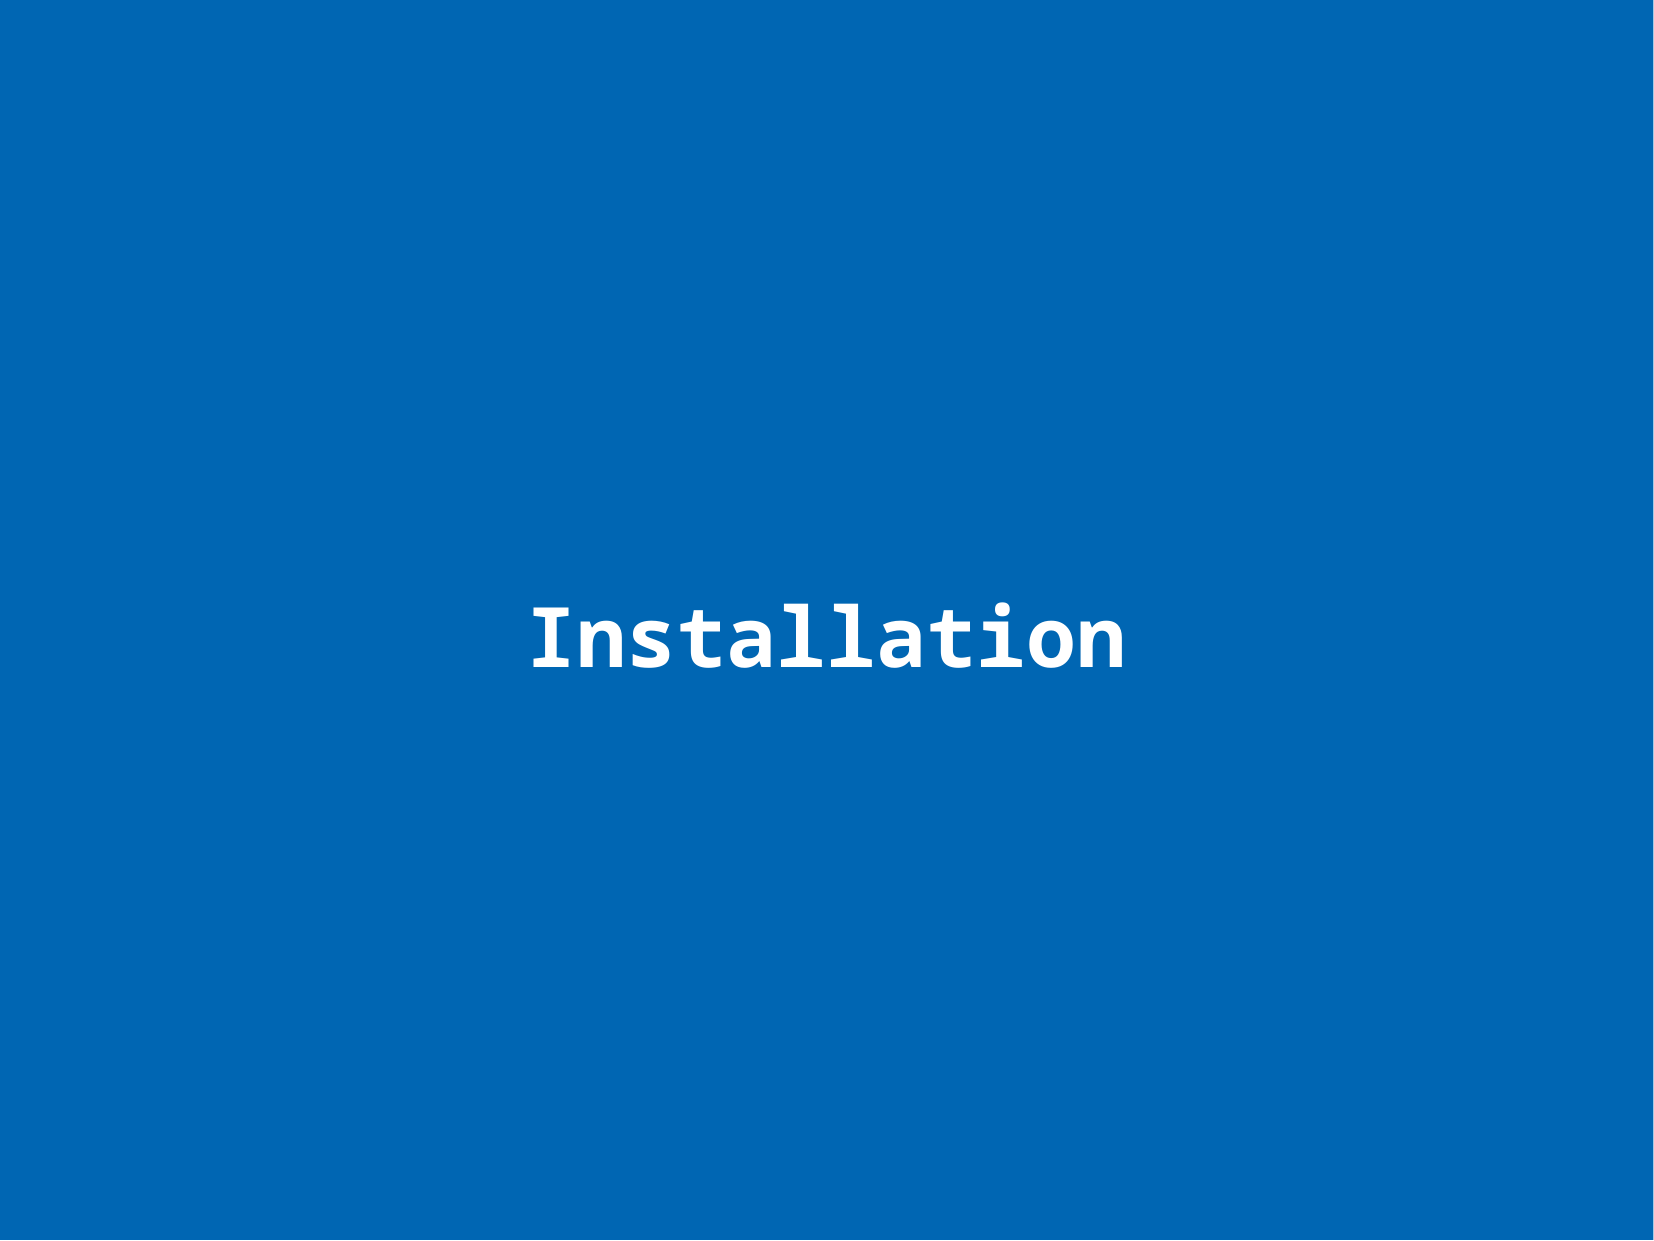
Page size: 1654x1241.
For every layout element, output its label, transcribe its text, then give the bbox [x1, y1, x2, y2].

text_box Installation [261, 571, 1393, 670]
